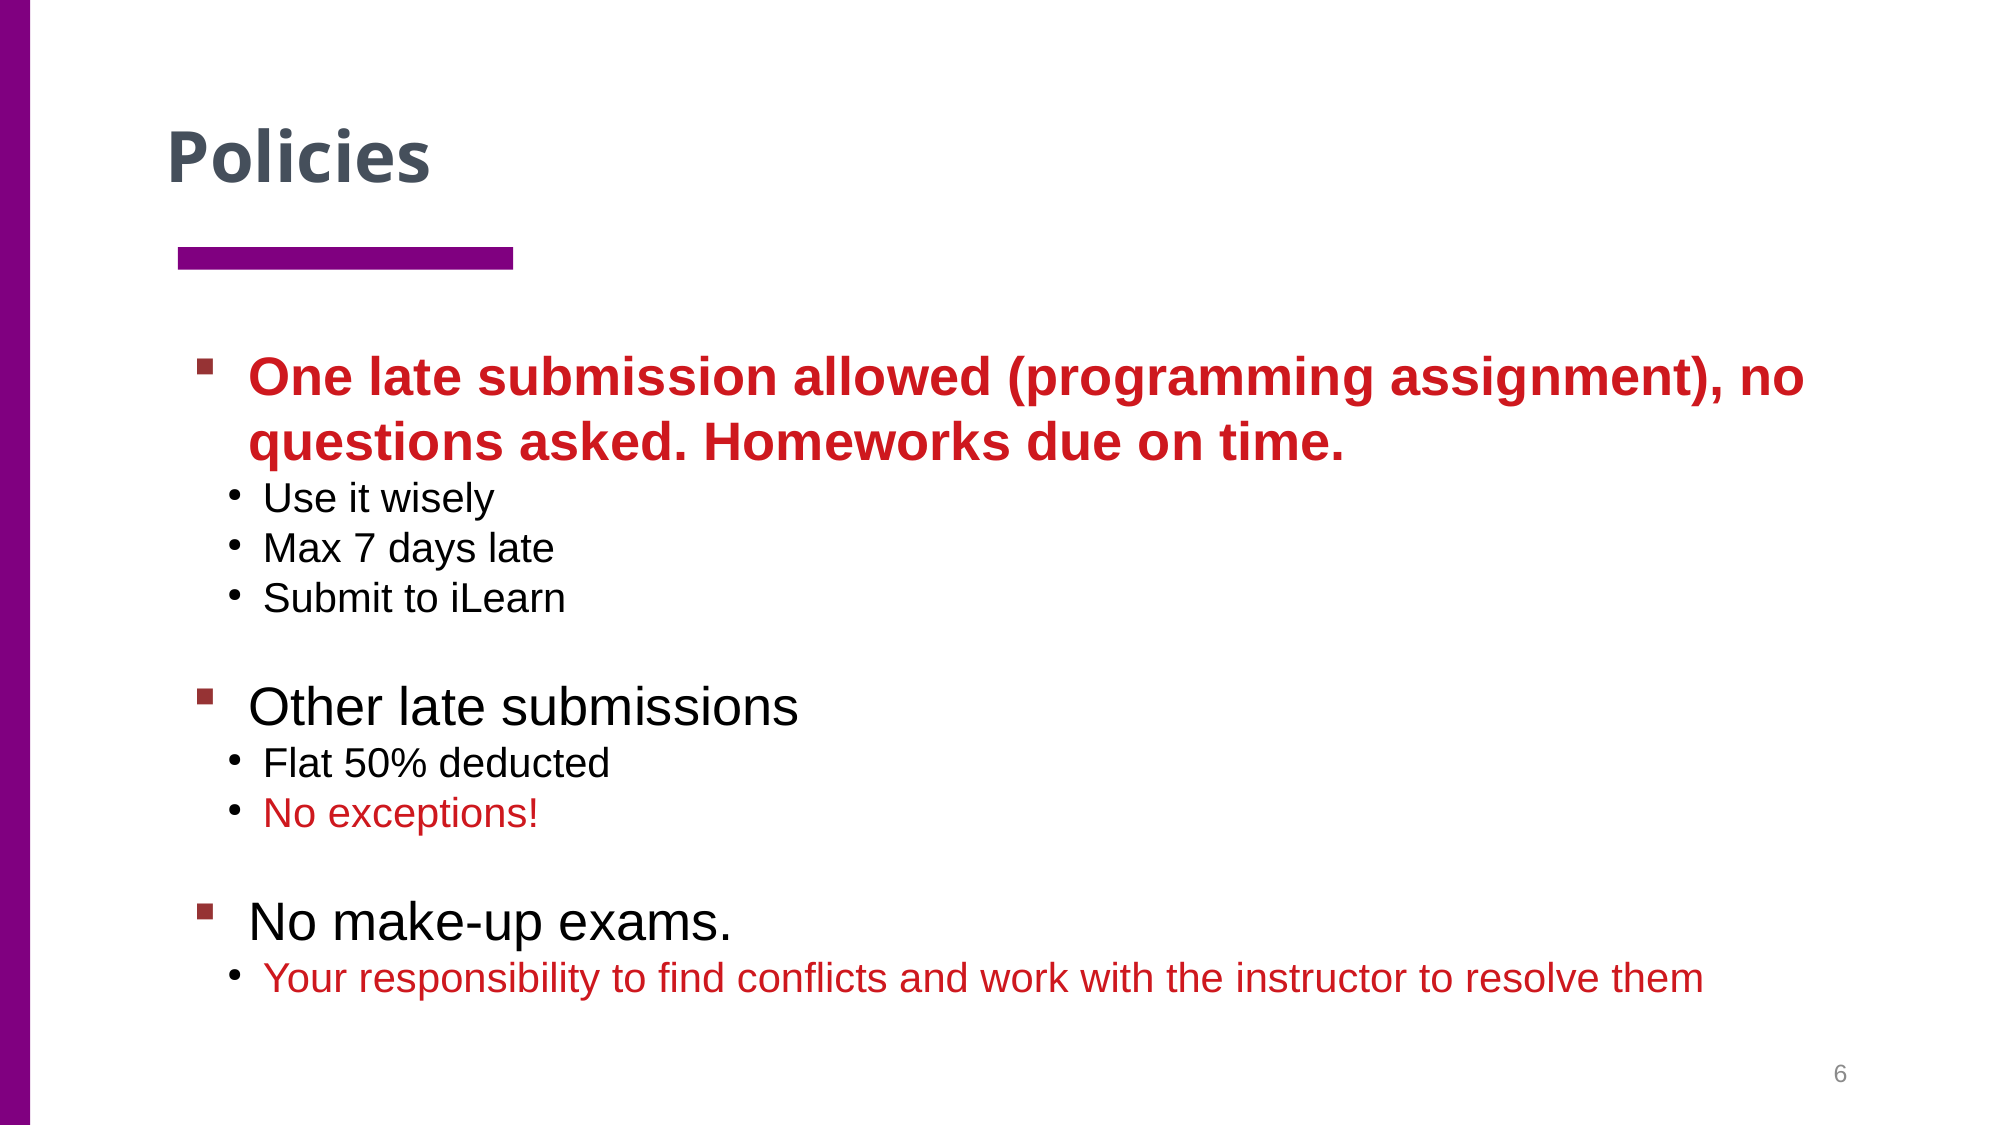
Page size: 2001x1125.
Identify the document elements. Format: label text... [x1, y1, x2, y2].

text_box Policies [151, 0, 1849, 212]
text_box One late submission allowed (programming assignment), no questions asked. Homeworks due on time. Use it wisely Max 7 days late Submit to iLearn Other late submissions Flat 50% deducted No exceptions! No make-up exams. Your responsibility to find conflicts and work with the instructor to resolve them [177, 326, 1875, 1050]
